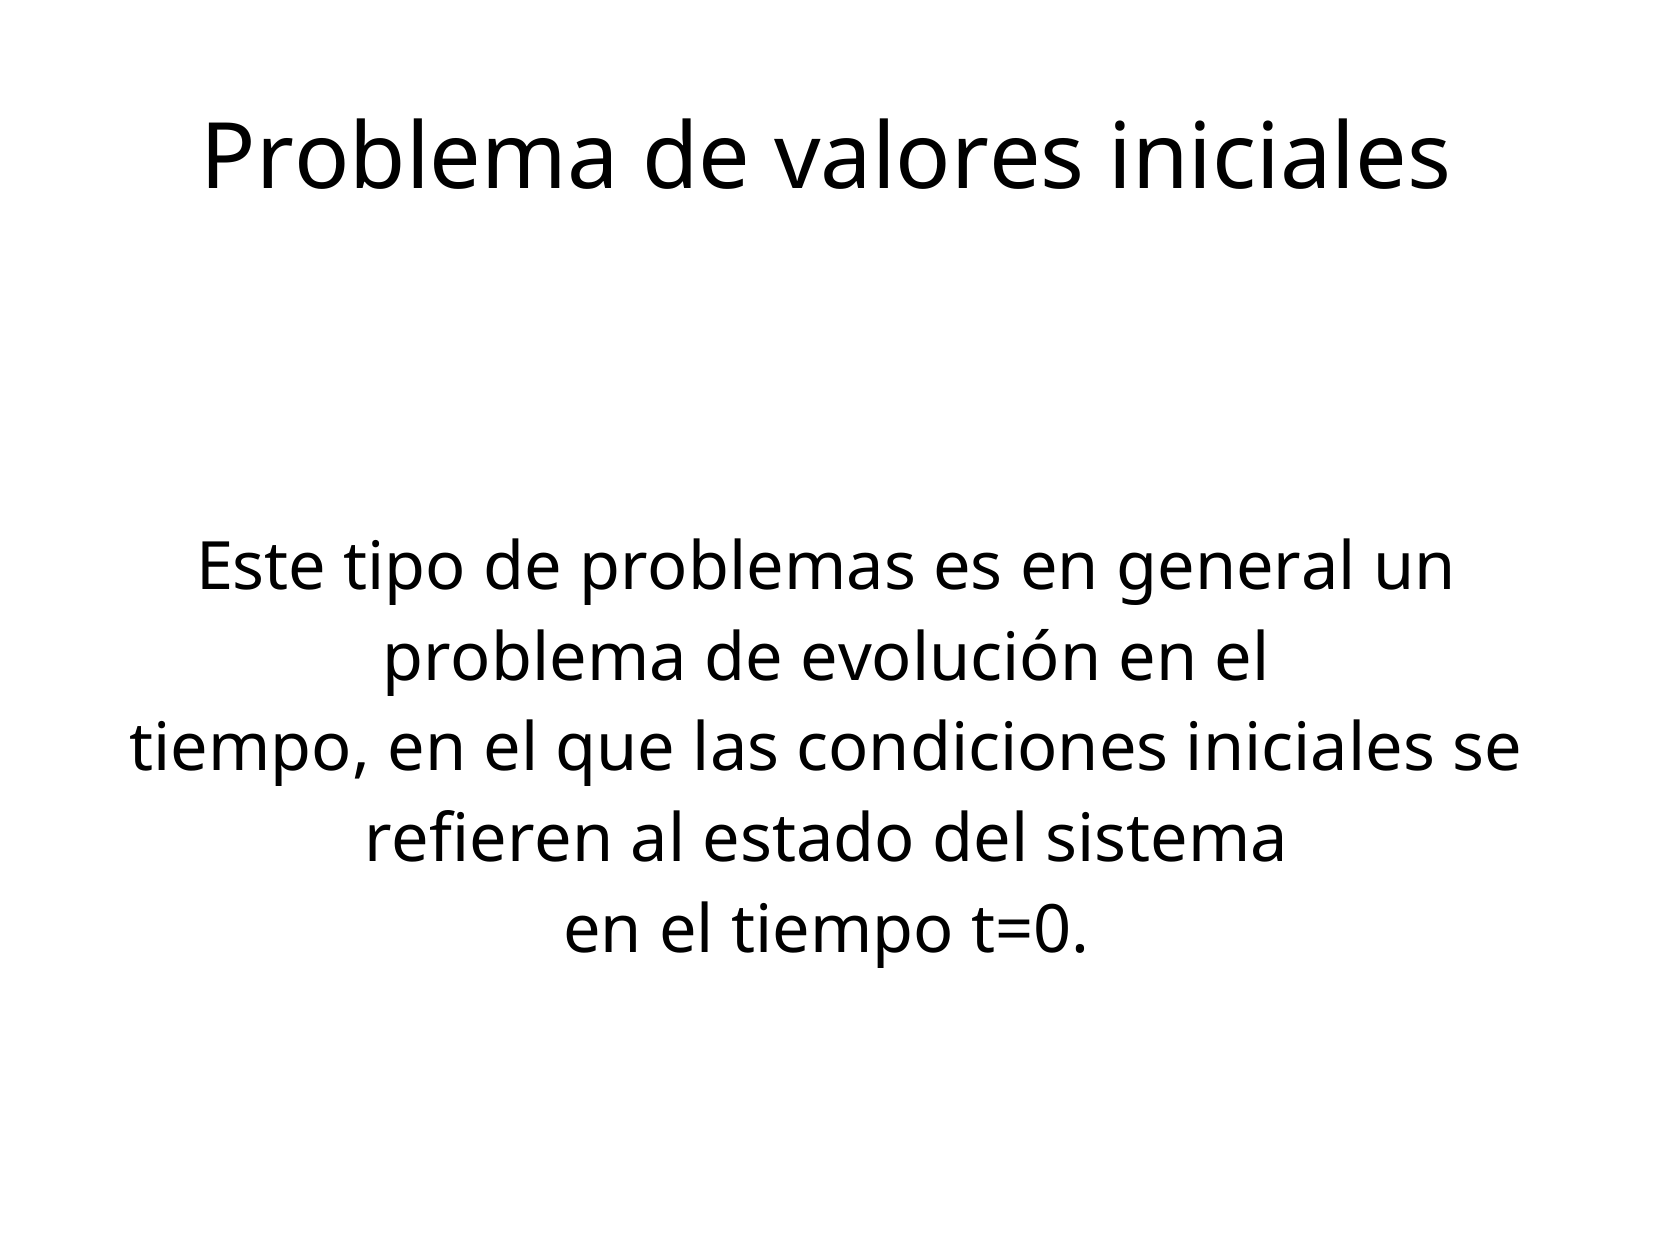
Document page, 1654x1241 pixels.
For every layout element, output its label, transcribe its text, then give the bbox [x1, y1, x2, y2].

title Problema de valores iniciales [82, 56, 1571, 250]
subtitle Este tipo de problemas es en general un problema de evolución en el tiempo, en el que las condiciones iniciales se refieren al estado del sistema en el tiempo t=0. [82, 297, 1571, 1102]
